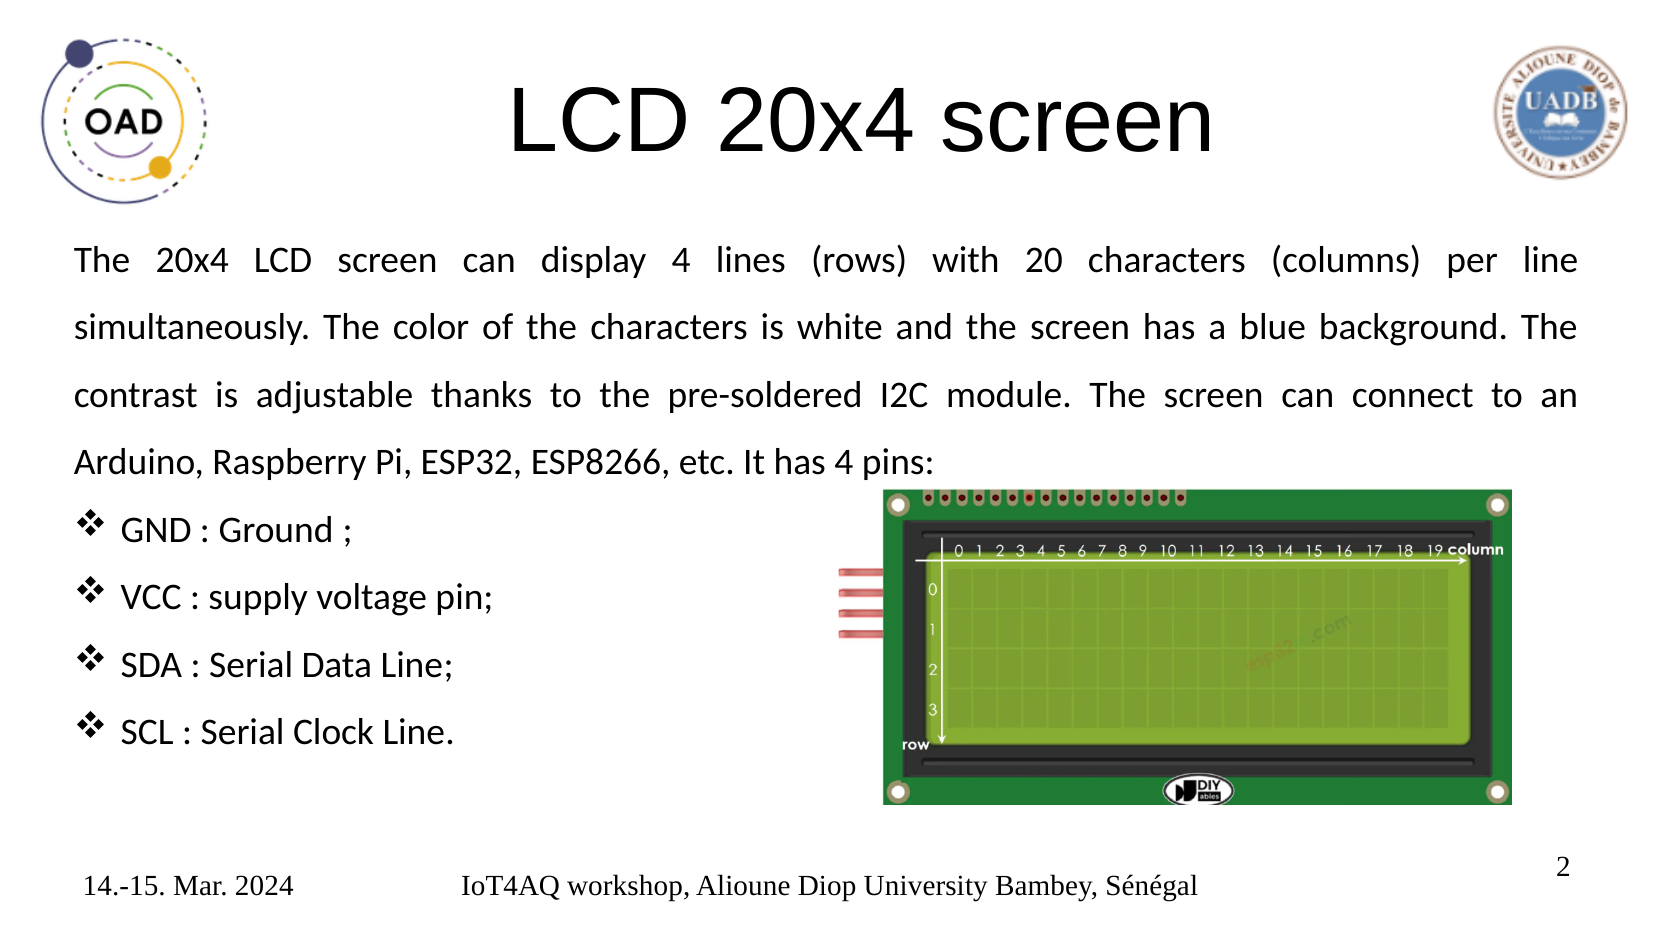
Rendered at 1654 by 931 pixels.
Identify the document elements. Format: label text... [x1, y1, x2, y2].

picture [0, 24, 242, 225]
slide_number <number> [1312, 847, 1571, 912]
footer IoT4AQ workshop, Alioune Diop University Bambey, Sénégal [342, 866, 1318, 931]
text_box The 20x4 LCD screen can display 4 lines (rows) with 20 characters (columns) per line simultaneously. The color of the characters is white and the screen has a blue background. The contrast is adjustable thanks to the pre-soldered I2C module. The screen can connect to an Arduino, Raspberry Pi, ESP32, ESP8266, etc. It has 4 pins: GND : Ground ; VCC : supply voltage pin; SDA : Serial Data Line; SCL : Serial Clock Line. [58, 205, 1595, 760]
picture [1482, 37, 1641, 188]
picture [838, 488, 1512, 805]
slide_number 14.-15. Mar. 2024 [82, 866, 338, 931]
title LCD 20x4 screen [278, 37, 1446, 193]
